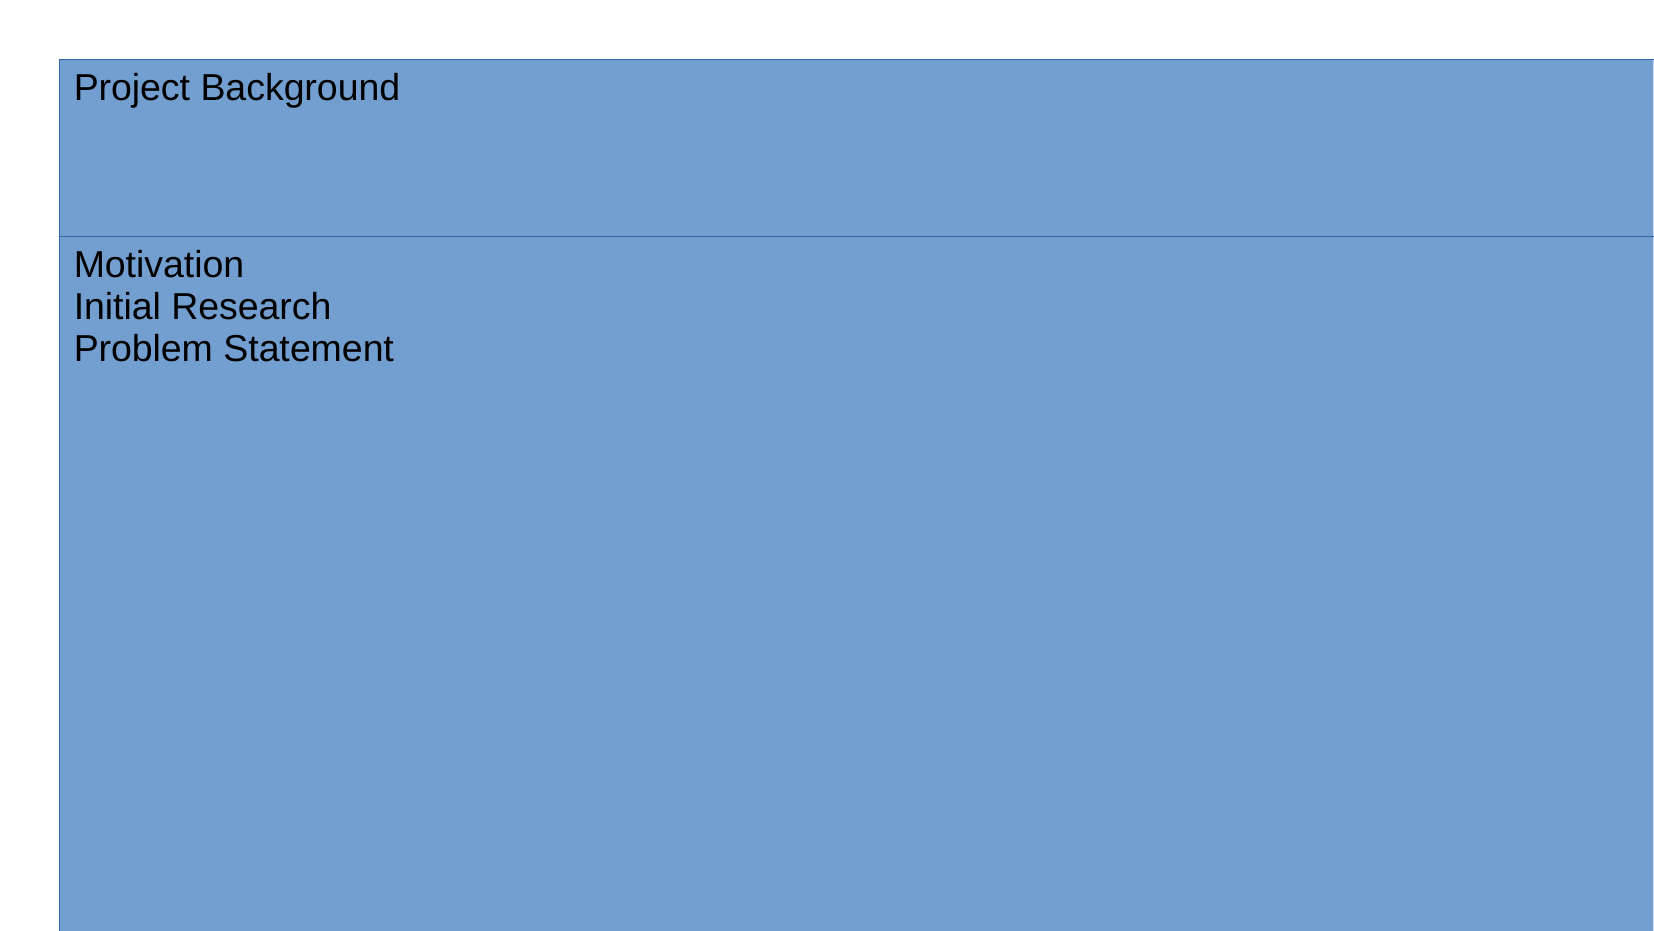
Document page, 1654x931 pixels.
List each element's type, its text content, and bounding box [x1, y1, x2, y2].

text_box Project Background [59, 59, 1654, 236]
text_box Motivation Initial Research Problem Statement [59, 236, 1654, 931]
